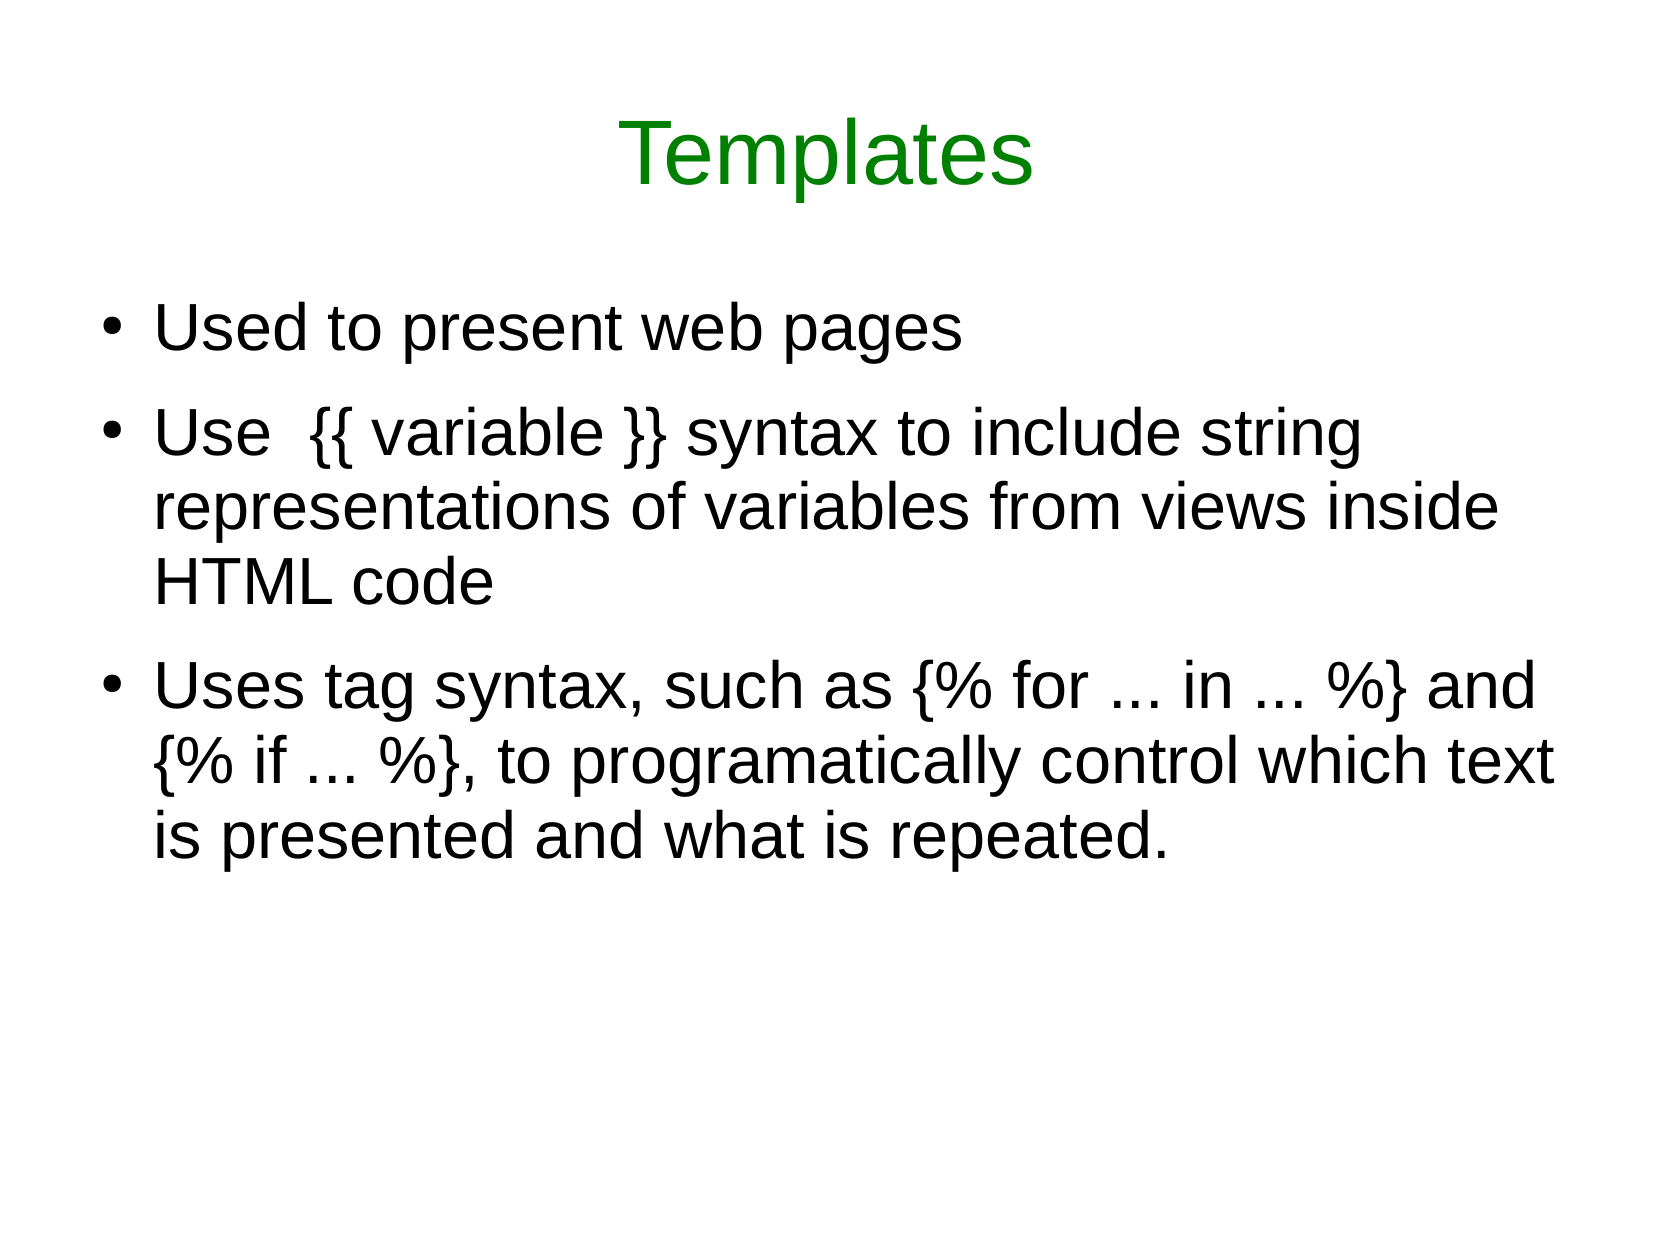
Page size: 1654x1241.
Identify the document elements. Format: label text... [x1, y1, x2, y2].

list Used to present web pages Use {{ variable }} syntax to include string representations of variables from views inside HTML code Uses tag syntax, such as {% for ... in ... %} and {% if ... %}, to programatically control which text is presented and what is repeated. [82, 290, 1571, 1010]
title Templates [82, 49, 1571, 257]
